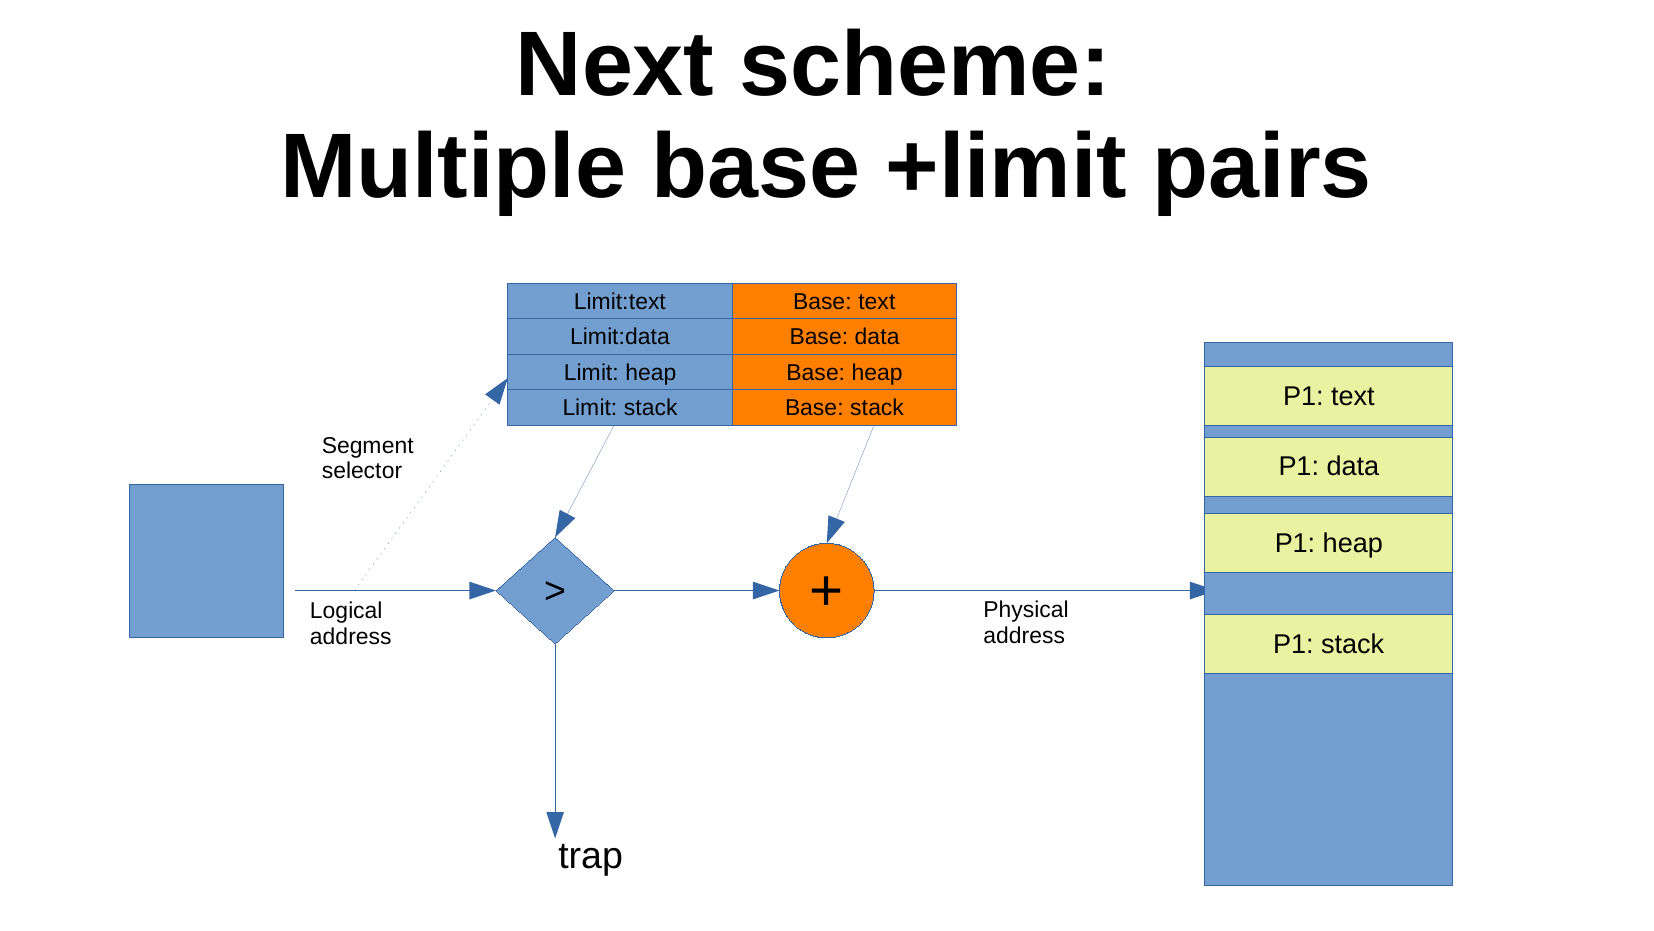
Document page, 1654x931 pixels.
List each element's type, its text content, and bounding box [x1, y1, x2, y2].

text_box [129, 484, 284, 638]
text_box Limit:text [507, 283, 732, 318]
text_box [1204, 674, 1453, 886]
text_box [1204, 573, 1453, 614]
text_box P1: text [1204, 366, 1453, 426]
text_box P1: heap [1204, 513, 1453, 573]
text_box trap [448, 826, 733, 884]
text_box [1204, 497, 1453, 513]
text_box Limit: stack [507, 389, 732, 426]
text_box [1204, 342, 1453, 366]
text_box Base: data [732, 318, 957, 354]
text_box > [496, 537, 614, 644]
text_box Physical address [968, 589, 1146, 656]
text_box Limit:data [507, 318, 732, 354]
text_box Base: stack [732, 389, 957, 426]
title Next scheme: Multiple base +limit pairs [82, 12, 1571, 218]
text_box [1204, 426, 1453, 437]
text_box P1: data [1204, 437, 1453, 497]
text_box Limit: heap [507, 354, 732, 389]
text_box Base: heap [732, 354, 957, 389]
text_box P1: stack [1204, 614, 1453, 674]
text_box Segment selector [307, 425, 449, 492]
text_box Logical address [295, 590, 473, 657]
text_box Base: text [732, 283, 957, 318]
text_box + [779, 543, 875, 638]
